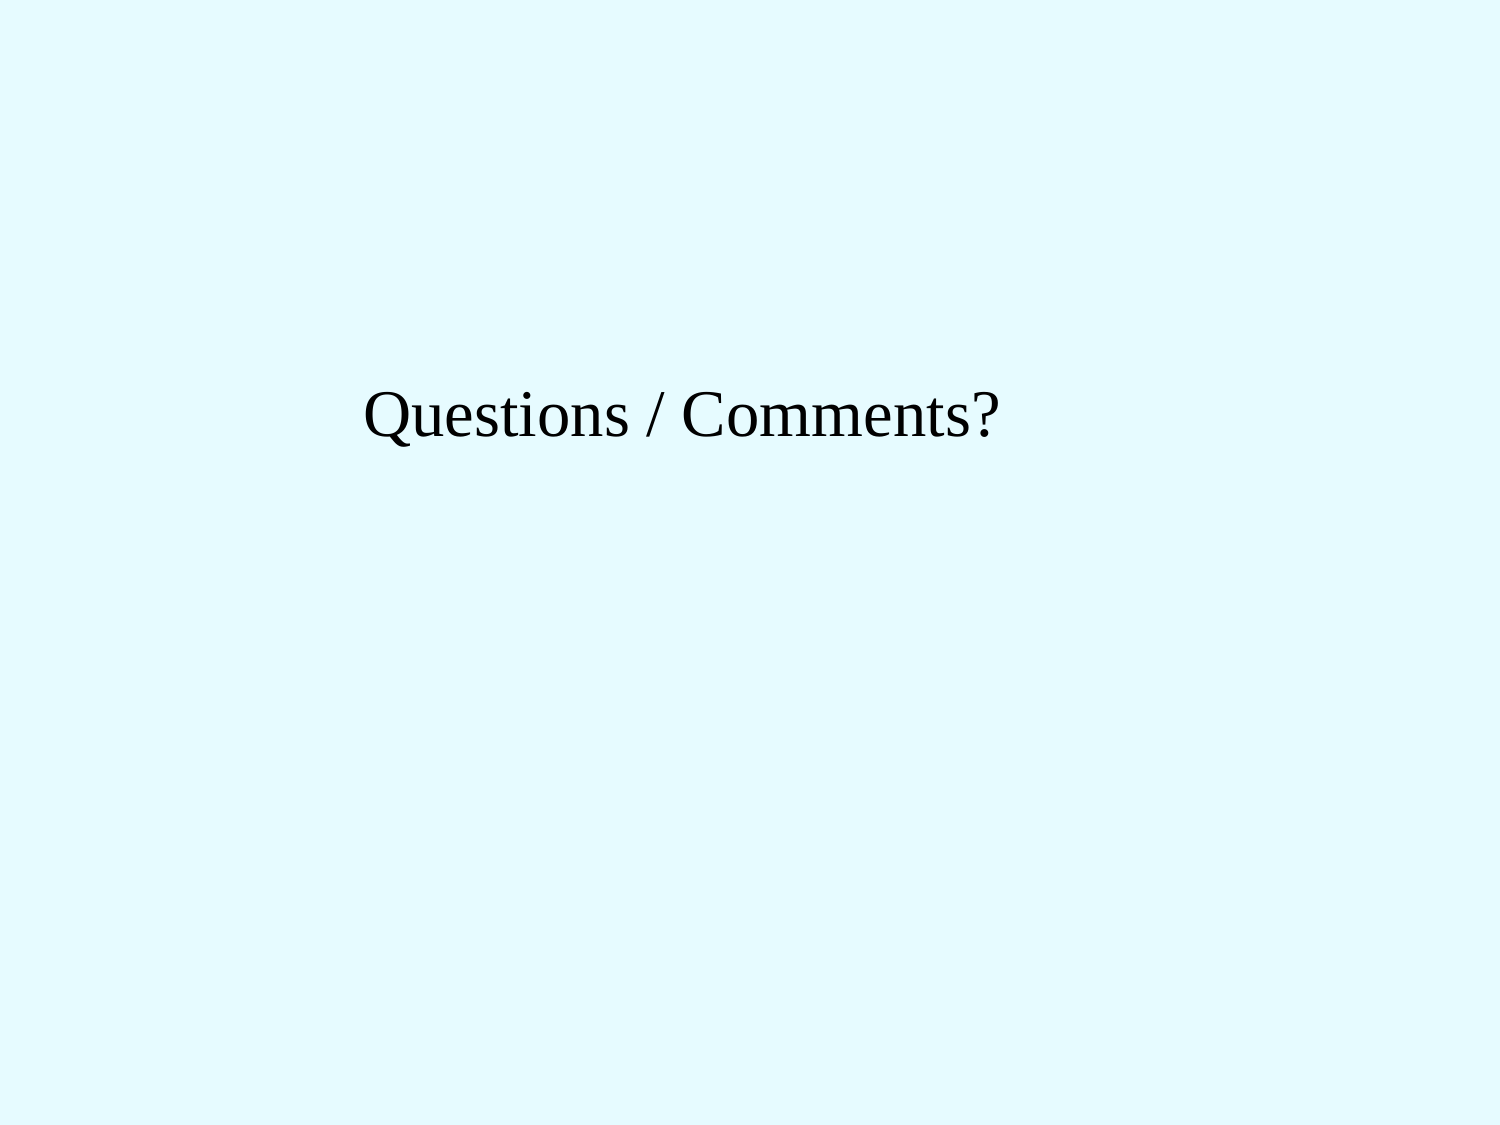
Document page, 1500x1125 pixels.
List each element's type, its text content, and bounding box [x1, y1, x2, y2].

text_box Questions / Comments? [348, 361, 1447, 458]
